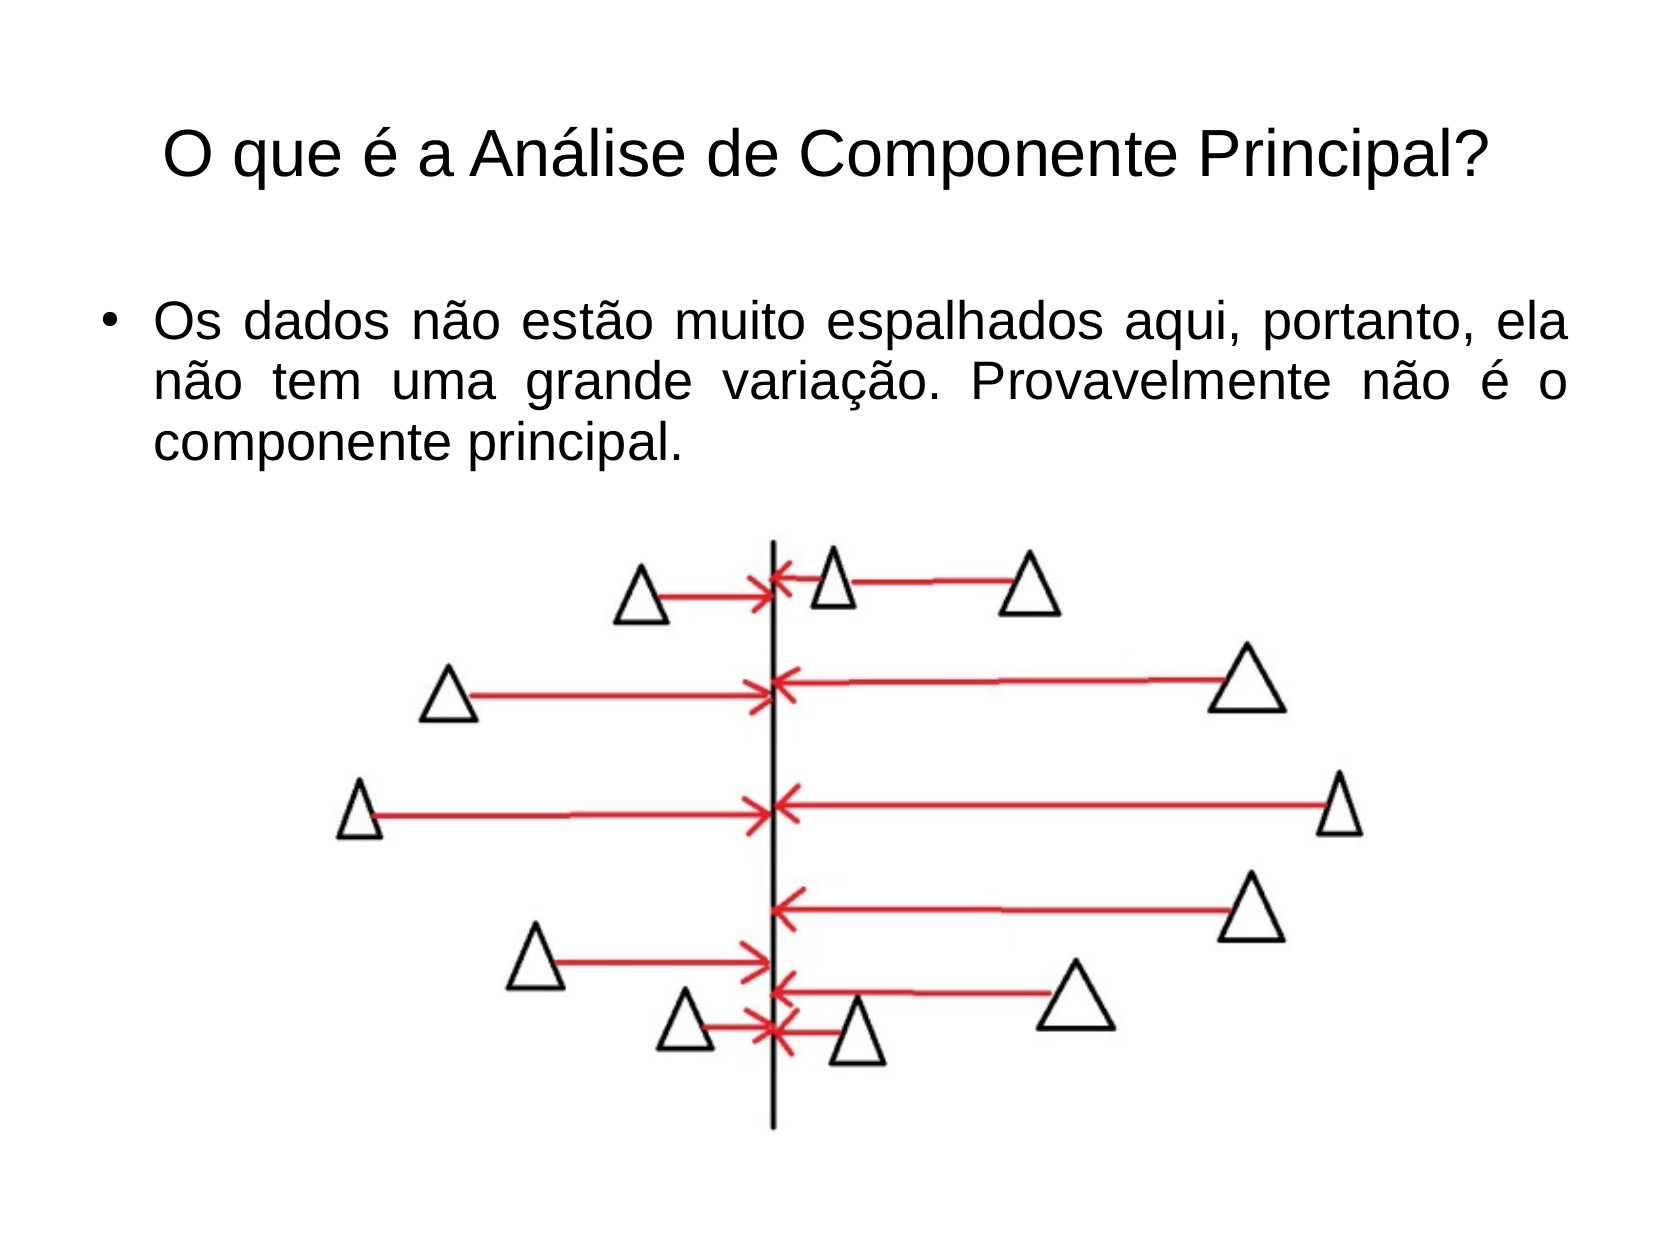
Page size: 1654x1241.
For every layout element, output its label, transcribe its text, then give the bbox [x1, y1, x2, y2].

list Os dados não estão muito espalhados aqui, portanto, ela não tem uma grande variação. Provavelmente não é o componente principal. [82, 290, 1571, 1010]
picture [271, 531, 1501, 1158]
title O que é a Análise de Componente Principal? [82, 49, 1571, 257]
